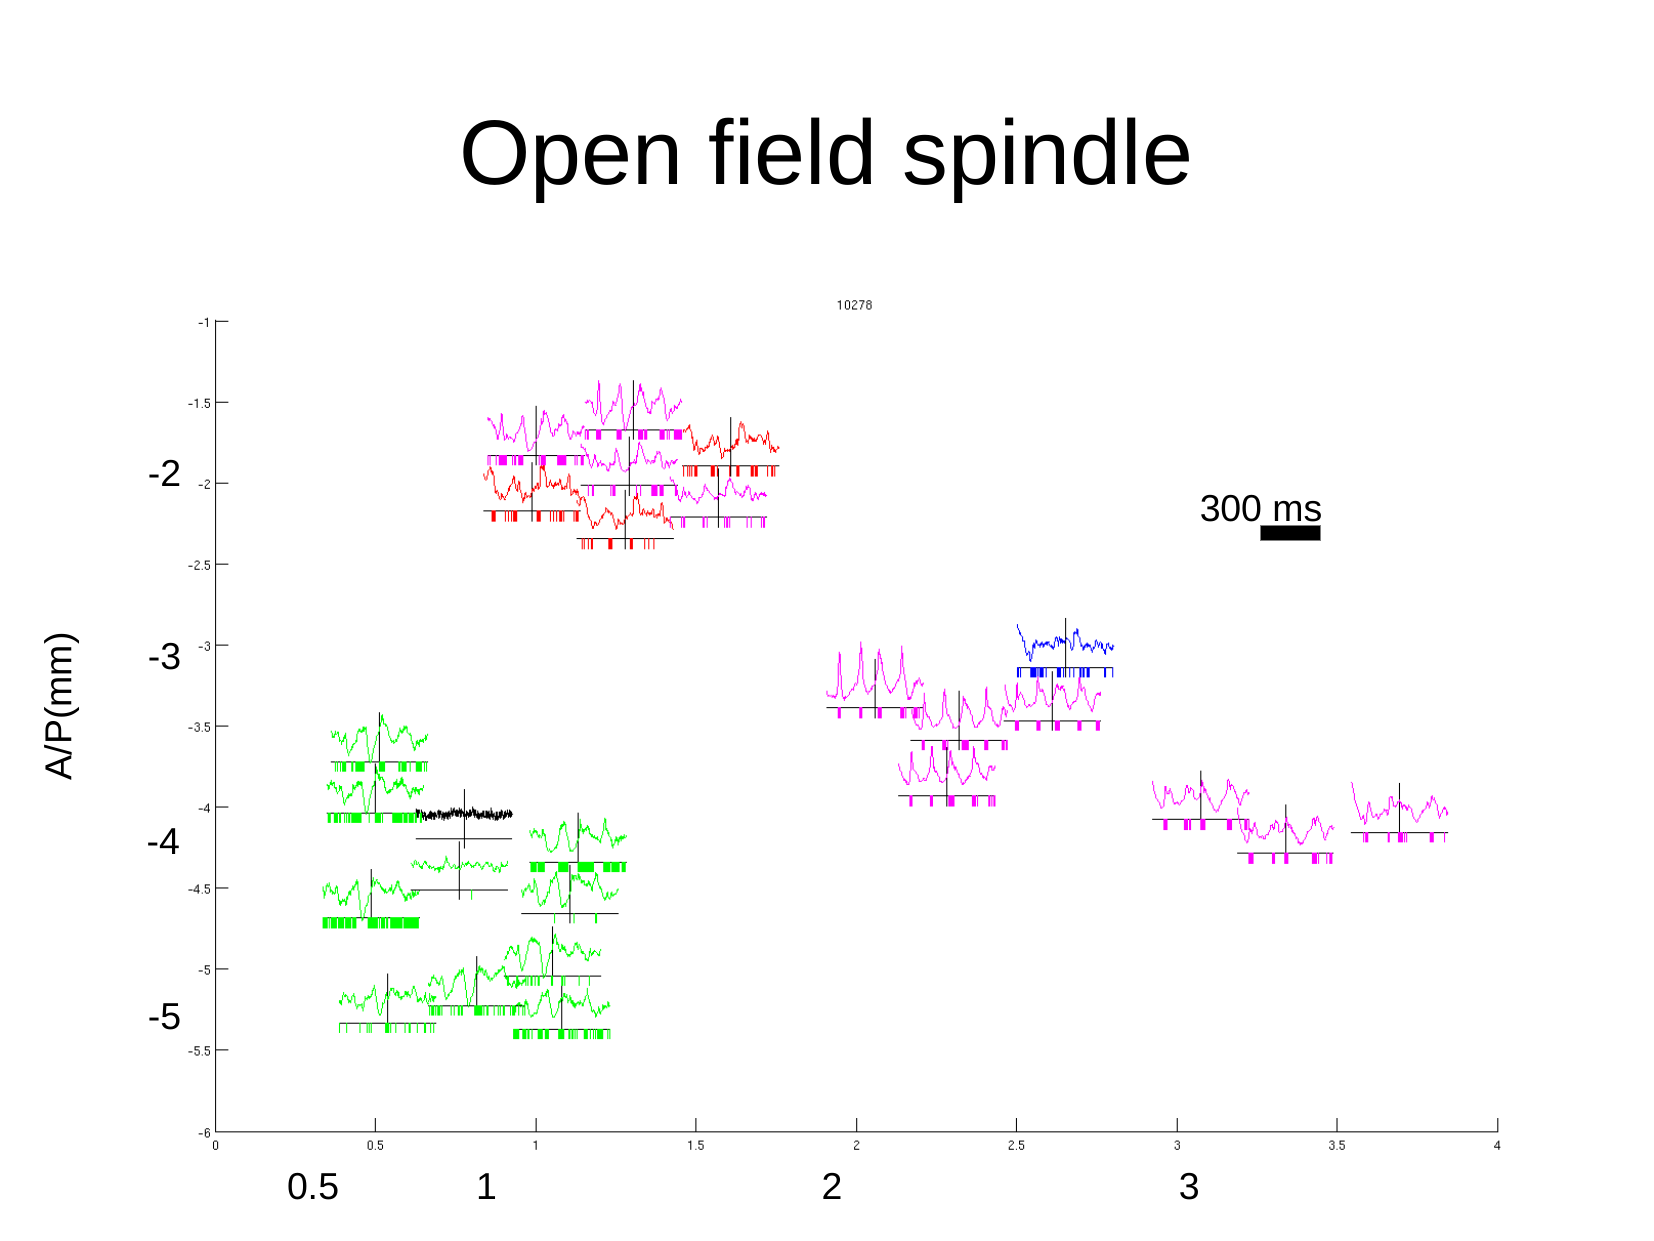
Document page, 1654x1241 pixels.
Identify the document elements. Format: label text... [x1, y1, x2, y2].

text_box -2 [133, 445, 197, 503]
text_box [1260, 537, 1321, 541]
text_box -4 [131, 813, 195, 871]
picture [0, 246, 1654, 1241]
text_box -3 [133, 628, 197, 686]
text_box 3 [1164, 1158, 1215, 1216]
text_box 1 [461, 1158, 512, 1216]
text_box 300 ms [1185, 480, 1338, 537]
text_box 2 [806, 1158, 858, 1216]
text_box 0.5 [272, 1158, 354, 1216]
text_box -5 [133, 988, 197, 1046]
title Open field spindle [82, 49, 1571, 257]
text_box A/P(mm) [30, 617, 87, 796]
